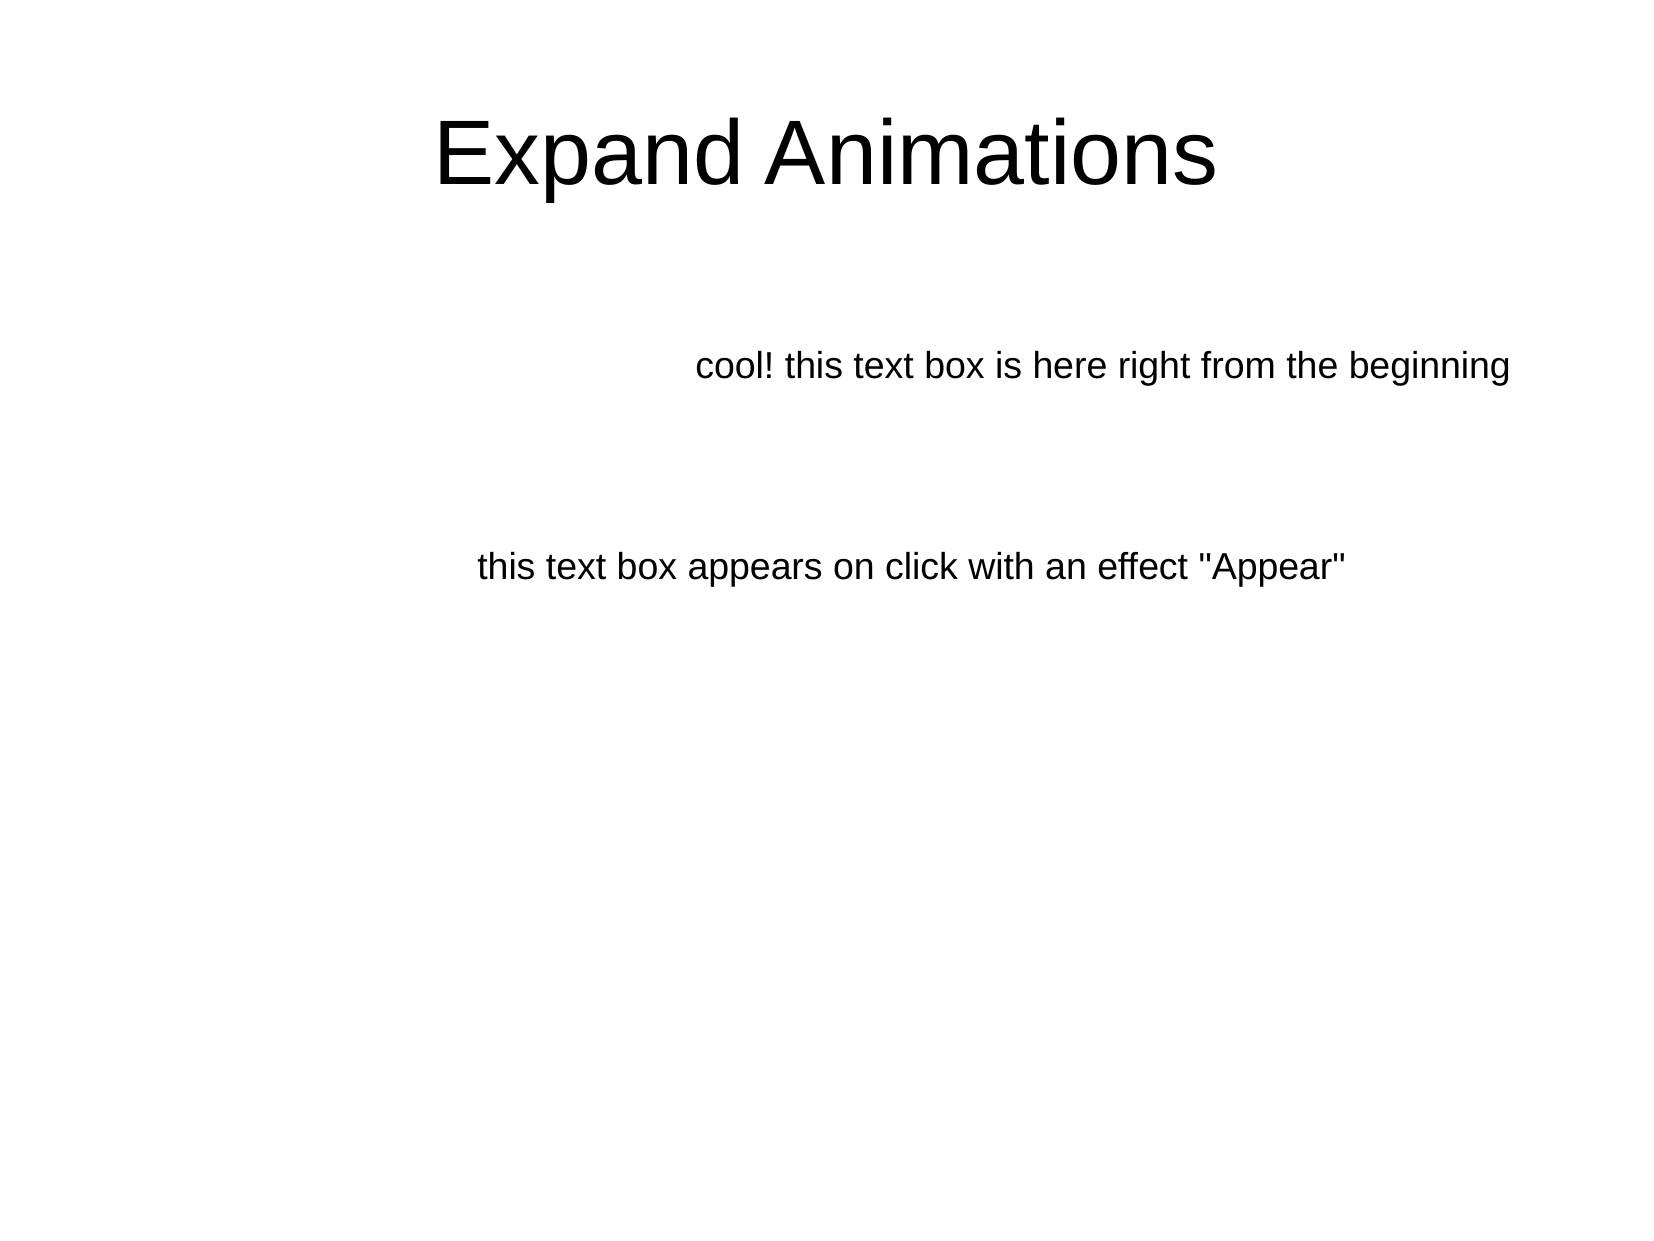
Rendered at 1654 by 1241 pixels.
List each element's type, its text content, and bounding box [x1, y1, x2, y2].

text_box cool! this text box is here right from the beginning [680, 336, 1528, 394]
text_box this text box appears on click with an effect "Appear" [462, 538, 1383, 596]
title Expand Animations [82, 56, 1571, 250]
